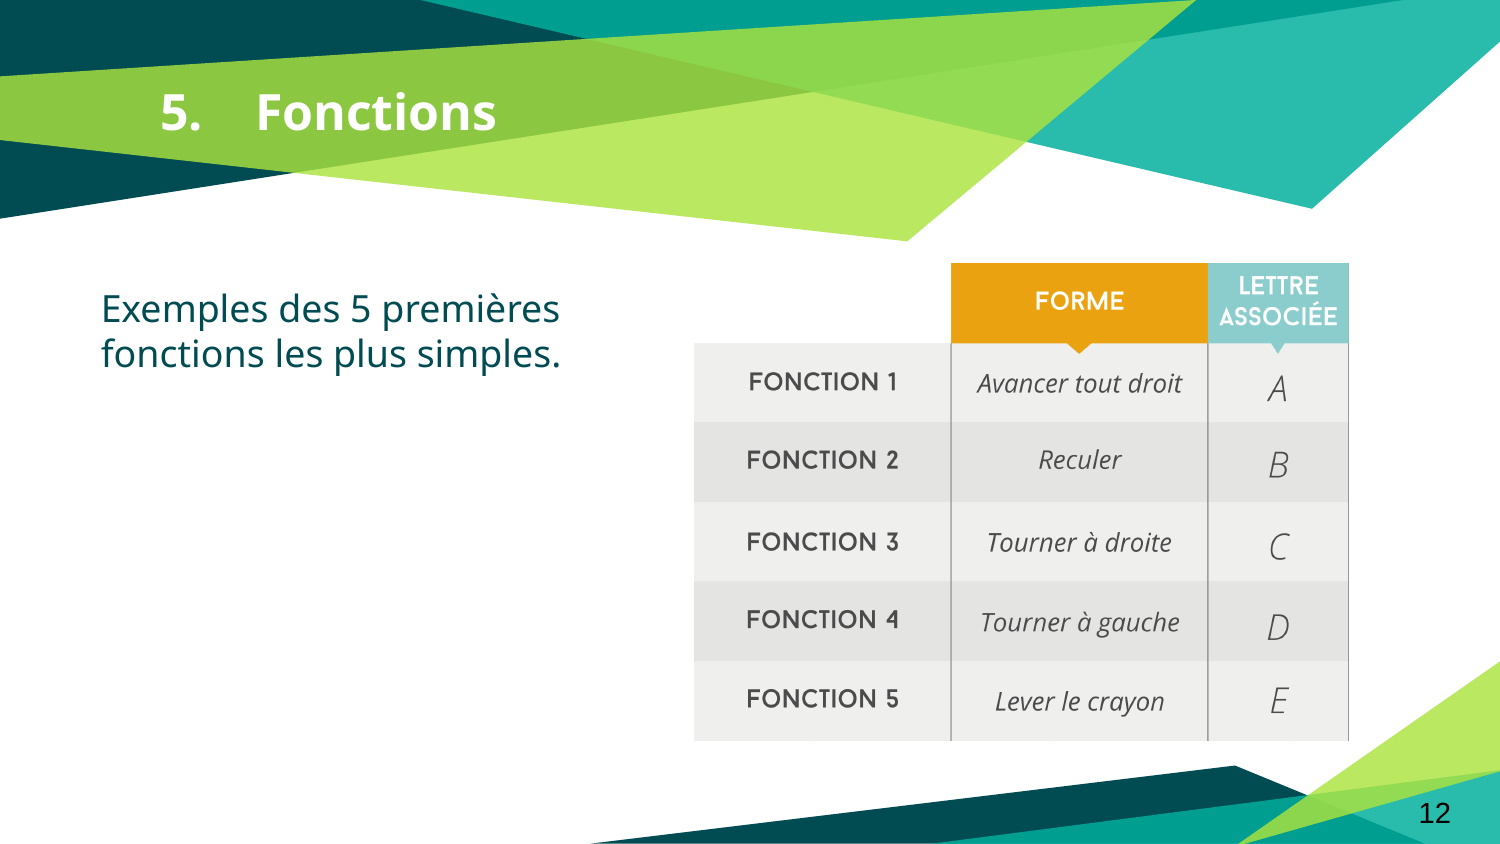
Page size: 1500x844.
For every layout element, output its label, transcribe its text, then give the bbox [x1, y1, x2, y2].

picture [694, 263, 1349, 741]
list Exemples des 5 premières fonctions les plus simples. [85, 270, 670, 833]
title 5. Fonctions [145, 65, 1355, 206]
slide_number <number> [1403, 779, 1494, 844]
